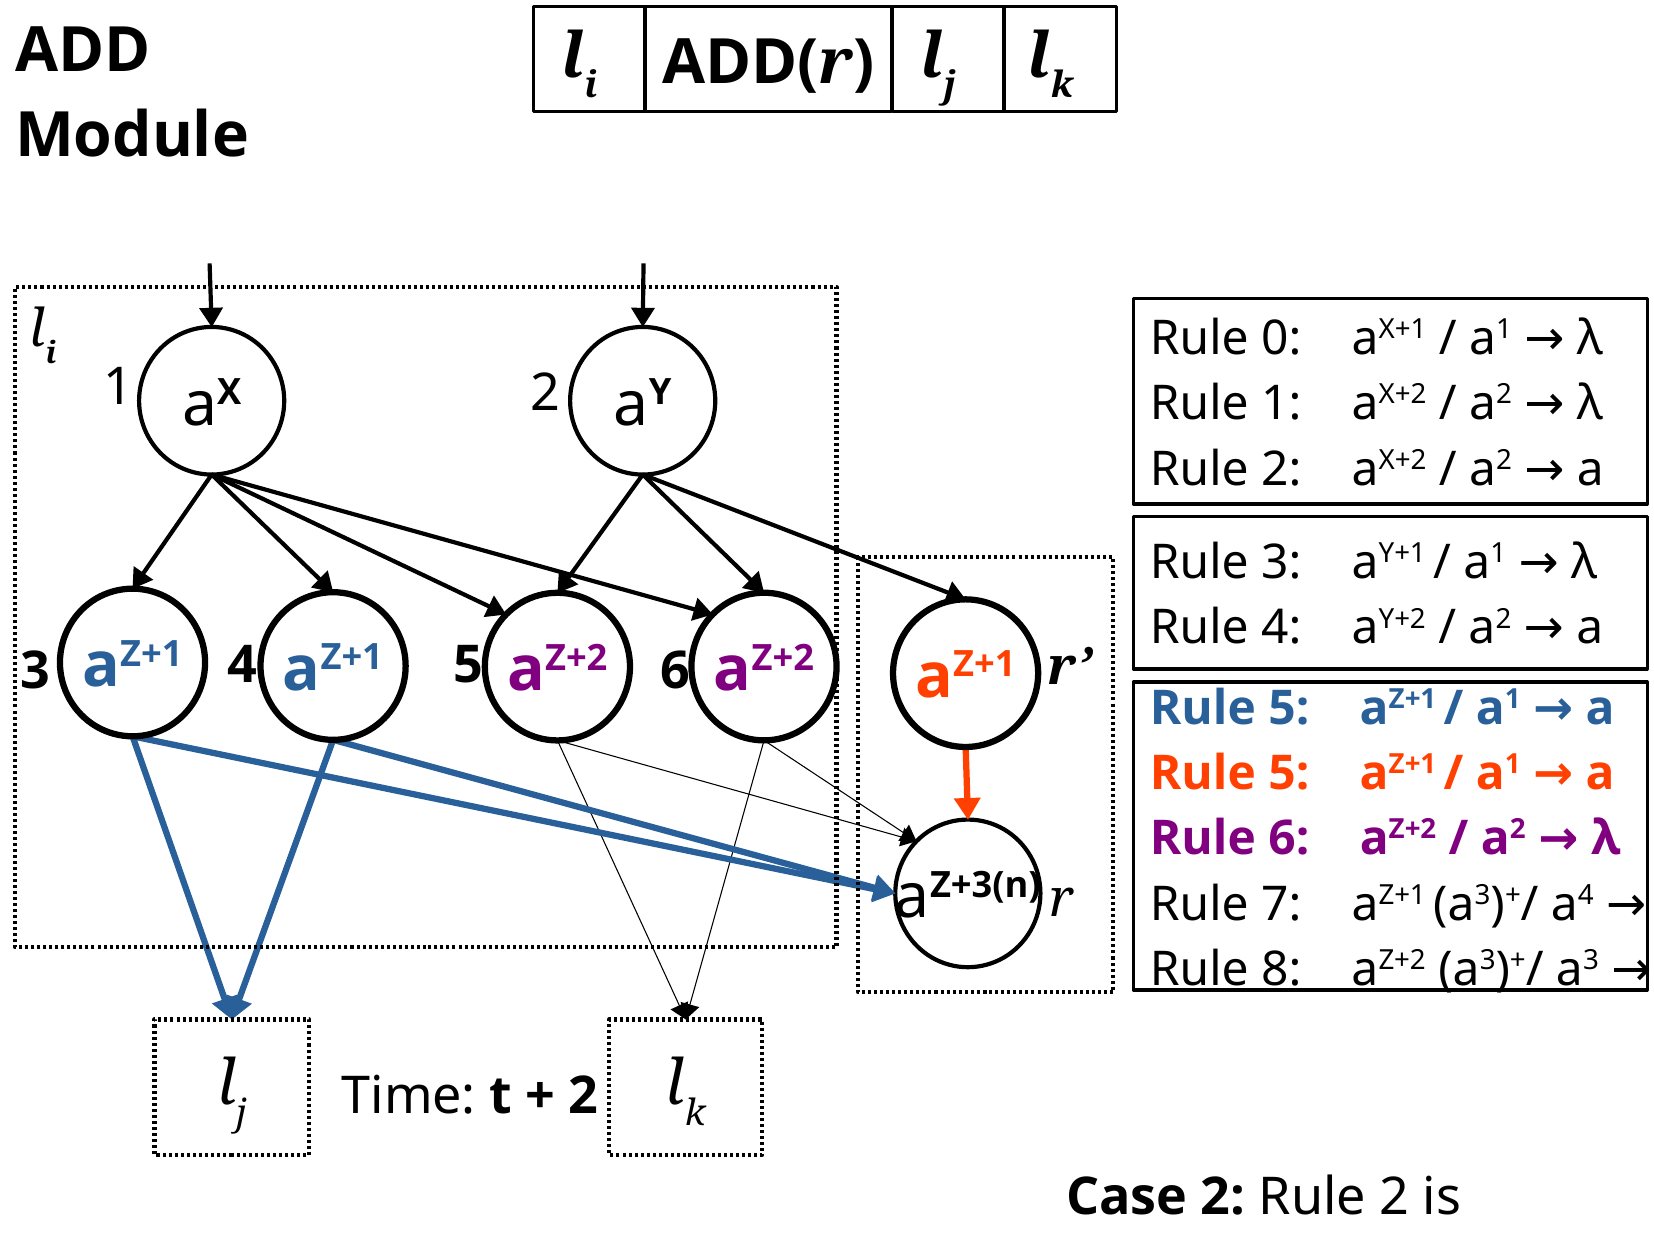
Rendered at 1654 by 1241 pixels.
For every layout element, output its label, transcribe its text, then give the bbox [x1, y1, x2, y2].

text_box 1 [88, 341, 149, 440]
text_box aZ+2 [496, 592, 631, 741]
text_box 3 [5, 625, 67, 723]
text_box aZ+1 [273, 592, 406, 740]
text_box lj [154, 1019, 310, 1156]
text_box ADD Module [0, 0, 346, 95]
text_box aY [573, 326, 716, 475]
text_box aZ+3(n) [895, 819, 1034, 968]
text_box lj [892, 6, 1004, 112]
text_box 4 [212, 619, 273, 717]
text_box aZ+1 [893, 599, 1039, 747]
text_box Time: t + 2 [326, 1050, 586, 1134]
text_box aX [139, 326, 285, 475]
text_box lk [1004, 6, 1117, 112]
text_box r’ [1032, 621, 1110, 708]
text_box Rule 0: aX+1 / a1 → λ Rule 1: aX+2 / a2 → λ Rule 2: aX+2 / a2 → a [1133, 298, 1648, 504]
text_box lk [609, 1019, 763, 1156]
text_box 5 [438, 619, 496, 717]
text_box aZ+1 [67, 588, 206, 737]
text_box Rule 5: aZ+1 / a1 → a Rule 5: aZ+1 / a1 → a Rule 6: aZ+2 / a2 → λ Rule 7: aZ+1 (a3)+/ a4 → λ Rule 8: aZ+2 (a3)+/ a3 → a [1133, 681, 1648, 991]
text_box li [533, 6, 645, 112]
text_box r [1034, 854, 1082, 940]
text_box Rule 3: aY+1 / a1 → λ Rule 4: aY+2 / a2 → a [1133, 516, 1648, 669]
text_box 6 [645, 625, 703, 723]
text_box aZ+2 [703, 592, 837, 741]
text_box aZ+3(n) [903, 901, 919, 913]
text_box li [15, 272, 91, 386]
text_box 2 [515, 347, 573, 446]
text_box ADD(r) [645, 6, 892, 112]
text_box Case 2: Rule 2 is activated. [1051, 1151, 1650, 1236]
